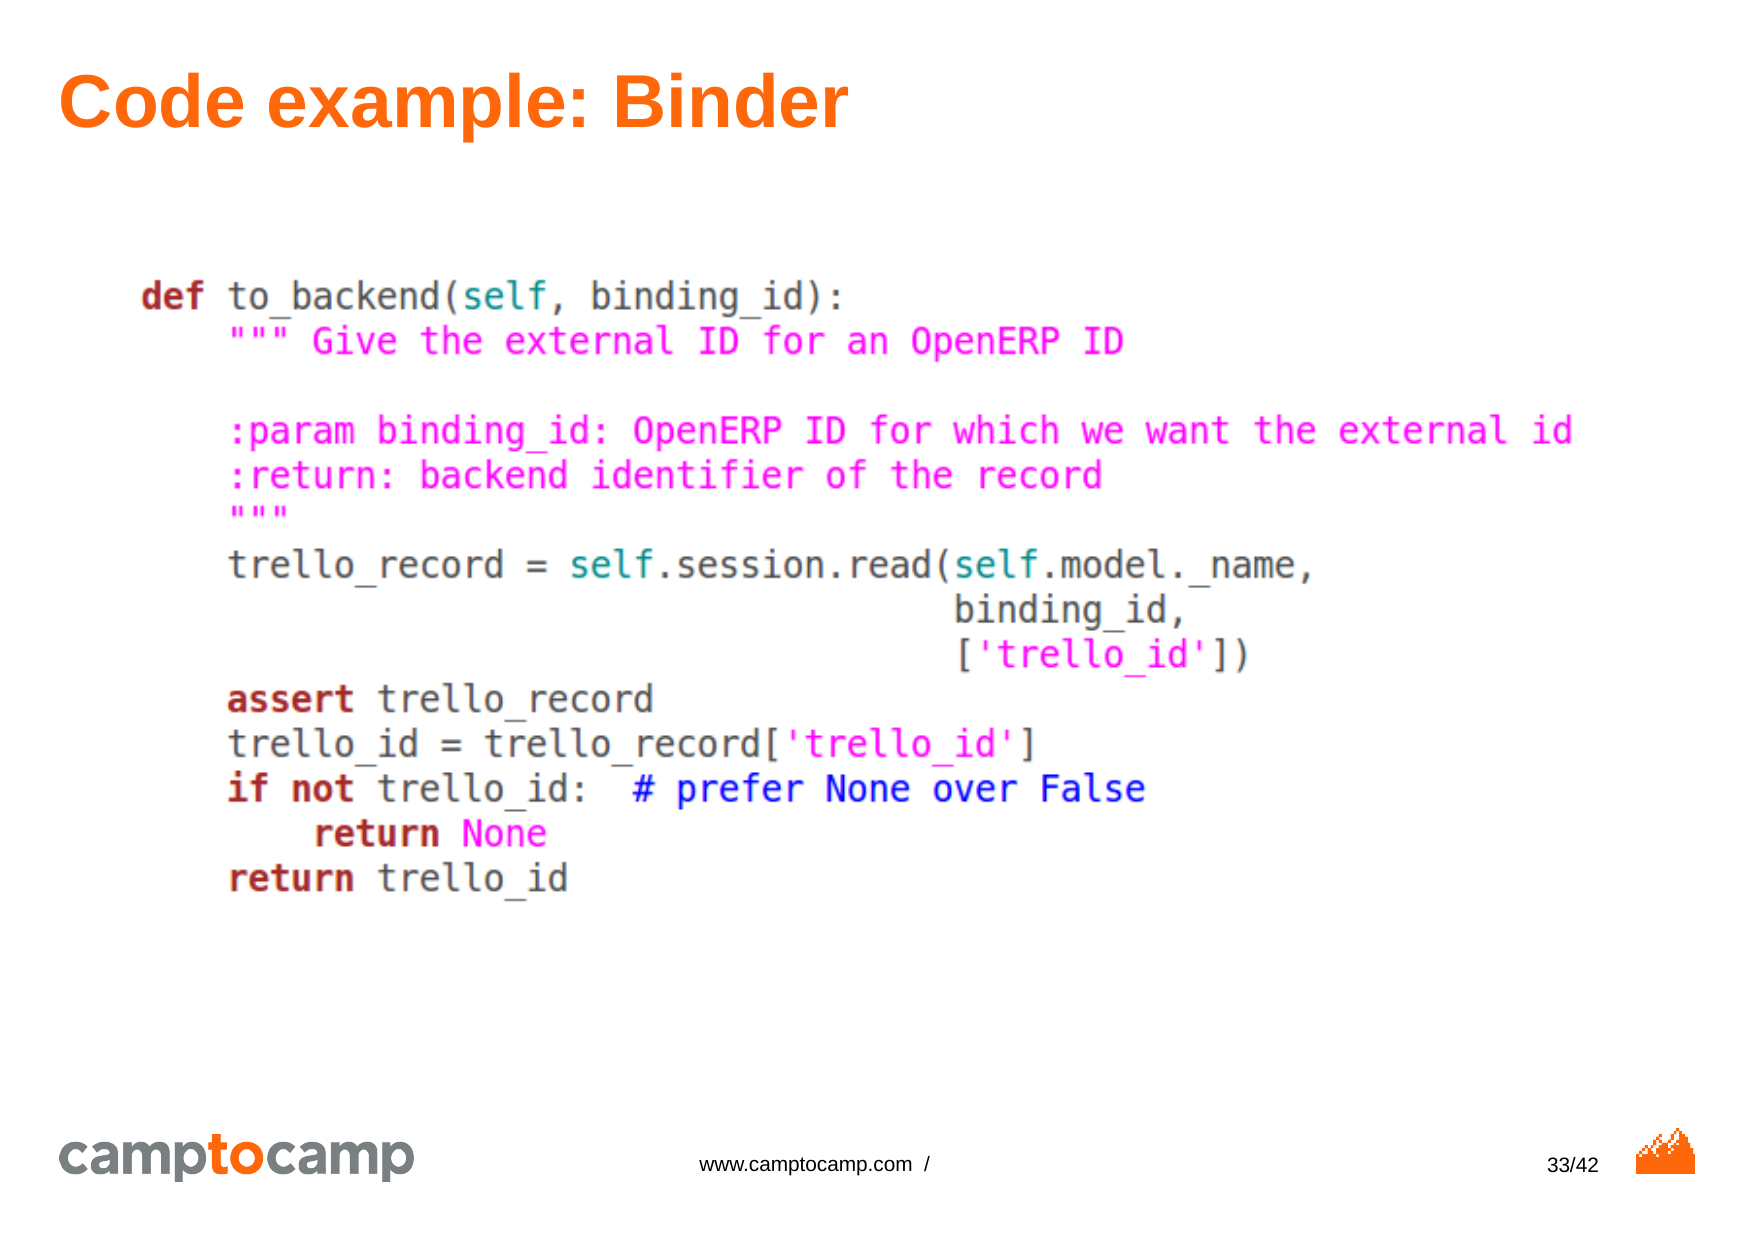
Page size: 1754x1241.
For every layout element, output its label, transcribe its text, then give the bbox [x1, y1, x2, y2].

picture [1636, 1128, 1695, 1174]
picture [59, 1134, 414, 1182]
title Code example: Binder [59, 59, 1695, 247]
picture [126, 265, 1628, 917]
